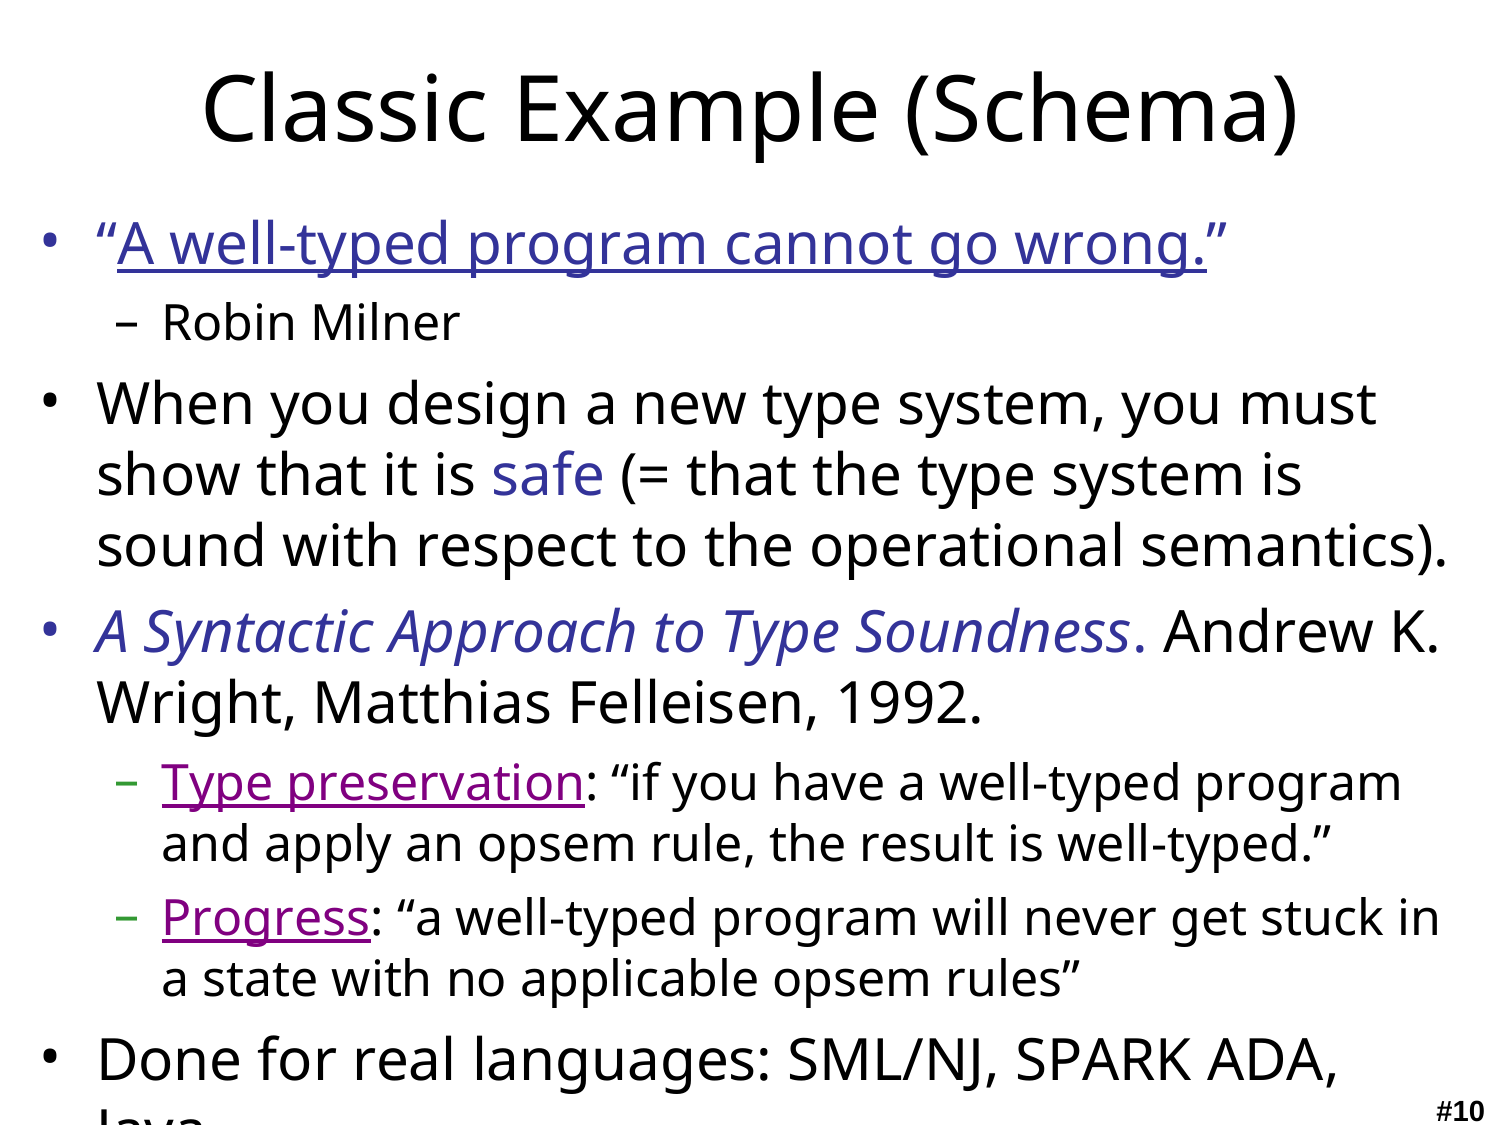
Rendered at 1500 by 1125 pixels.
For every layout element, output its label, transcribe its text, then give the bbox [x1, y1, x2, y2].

title Classic Example (Schema) [75, 12, 1426, 200]
list “A well-typed program cannot go wrong.” Robin Milner When you design a new type system, you must show that it is safe (= that the type system is sound with respect to the operational semantics). A Syntactic Approach to Type Soundness. Andrew K. Wright, Matthias Felleisen, 1992. Type preservation: “if you have a well-typed program and apply an opsem rule, the result is well-typed.” Progress: “a well-typed program will never get stuck in a state with no applicable opsem rules” Done for real languages: SML/NJ, SPARK ADA, Java PL/I, plus basically every toy PL research language ever. [24, 200, 1476, 1101]
